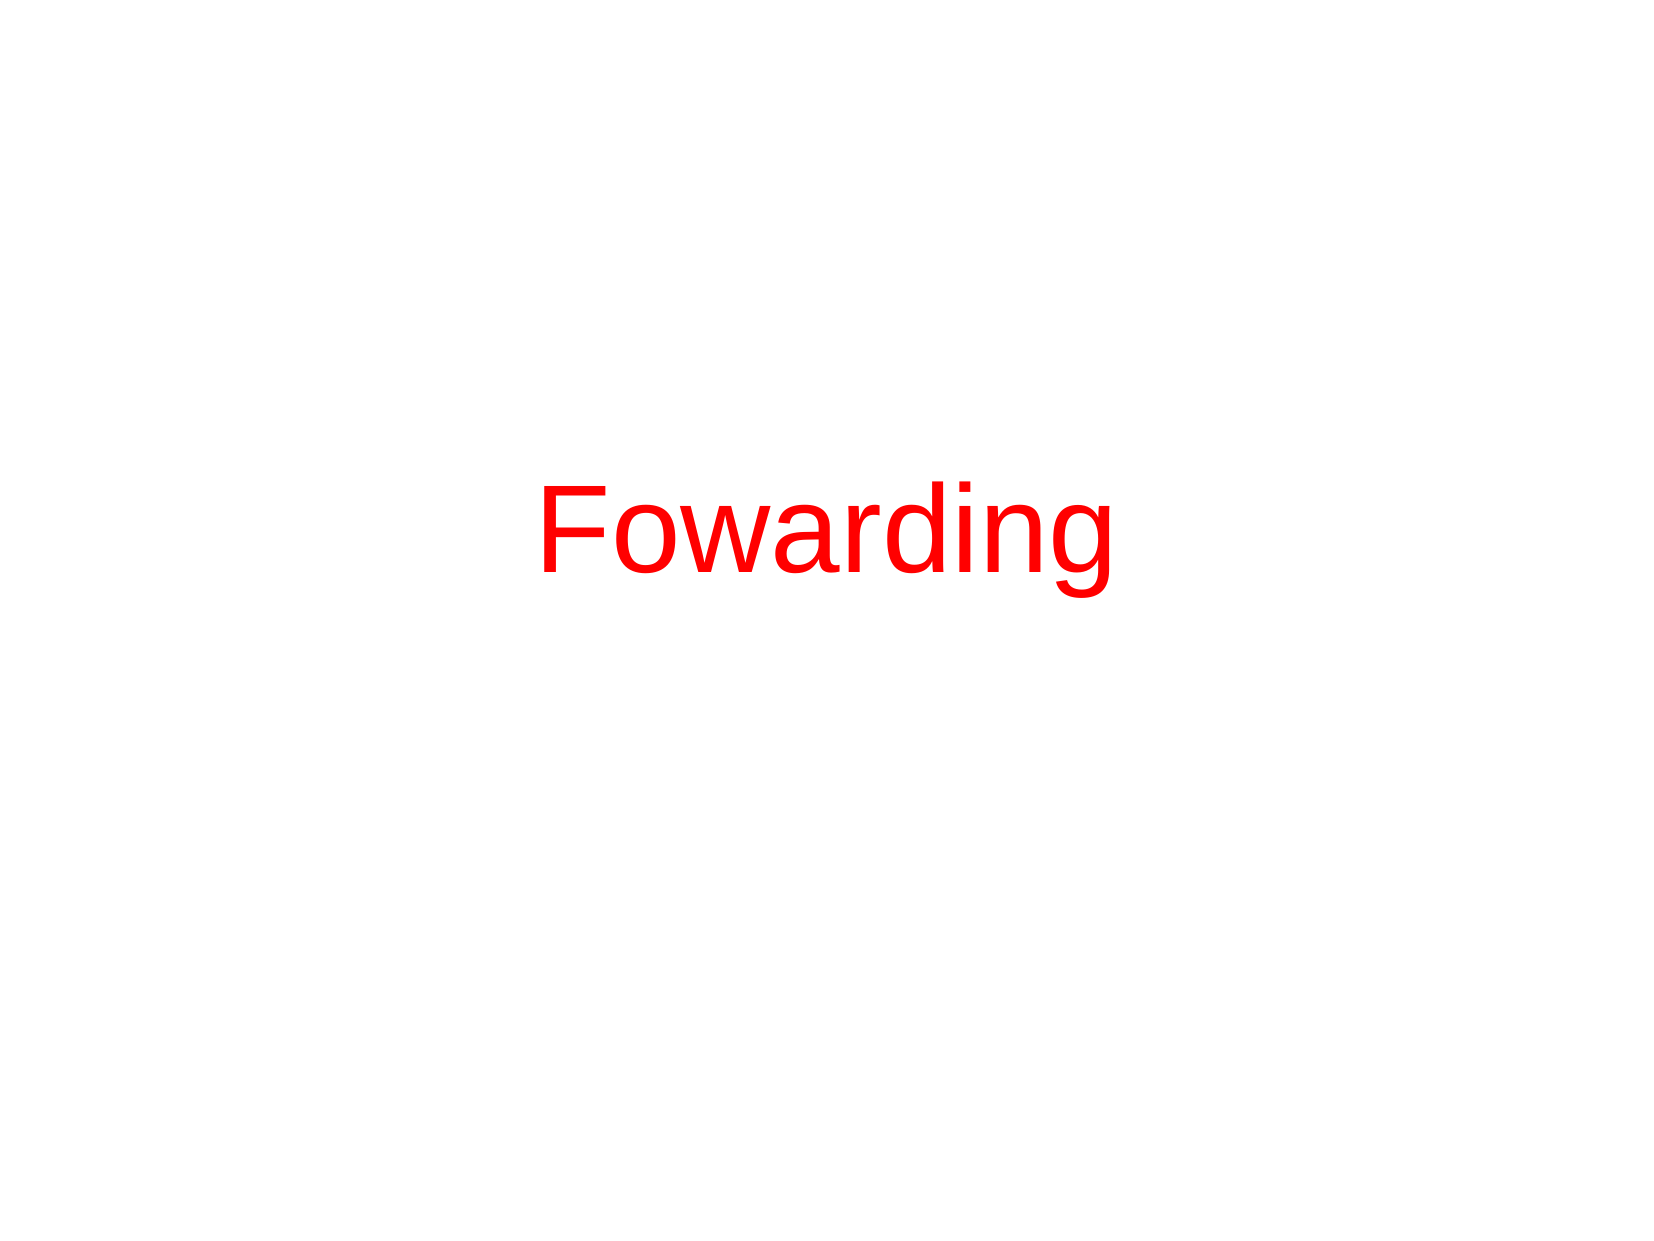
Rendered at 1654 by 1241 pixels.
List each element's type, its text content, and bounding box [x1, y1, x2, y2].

subtitle Fowarding [82, 49, 1571, 1010]
